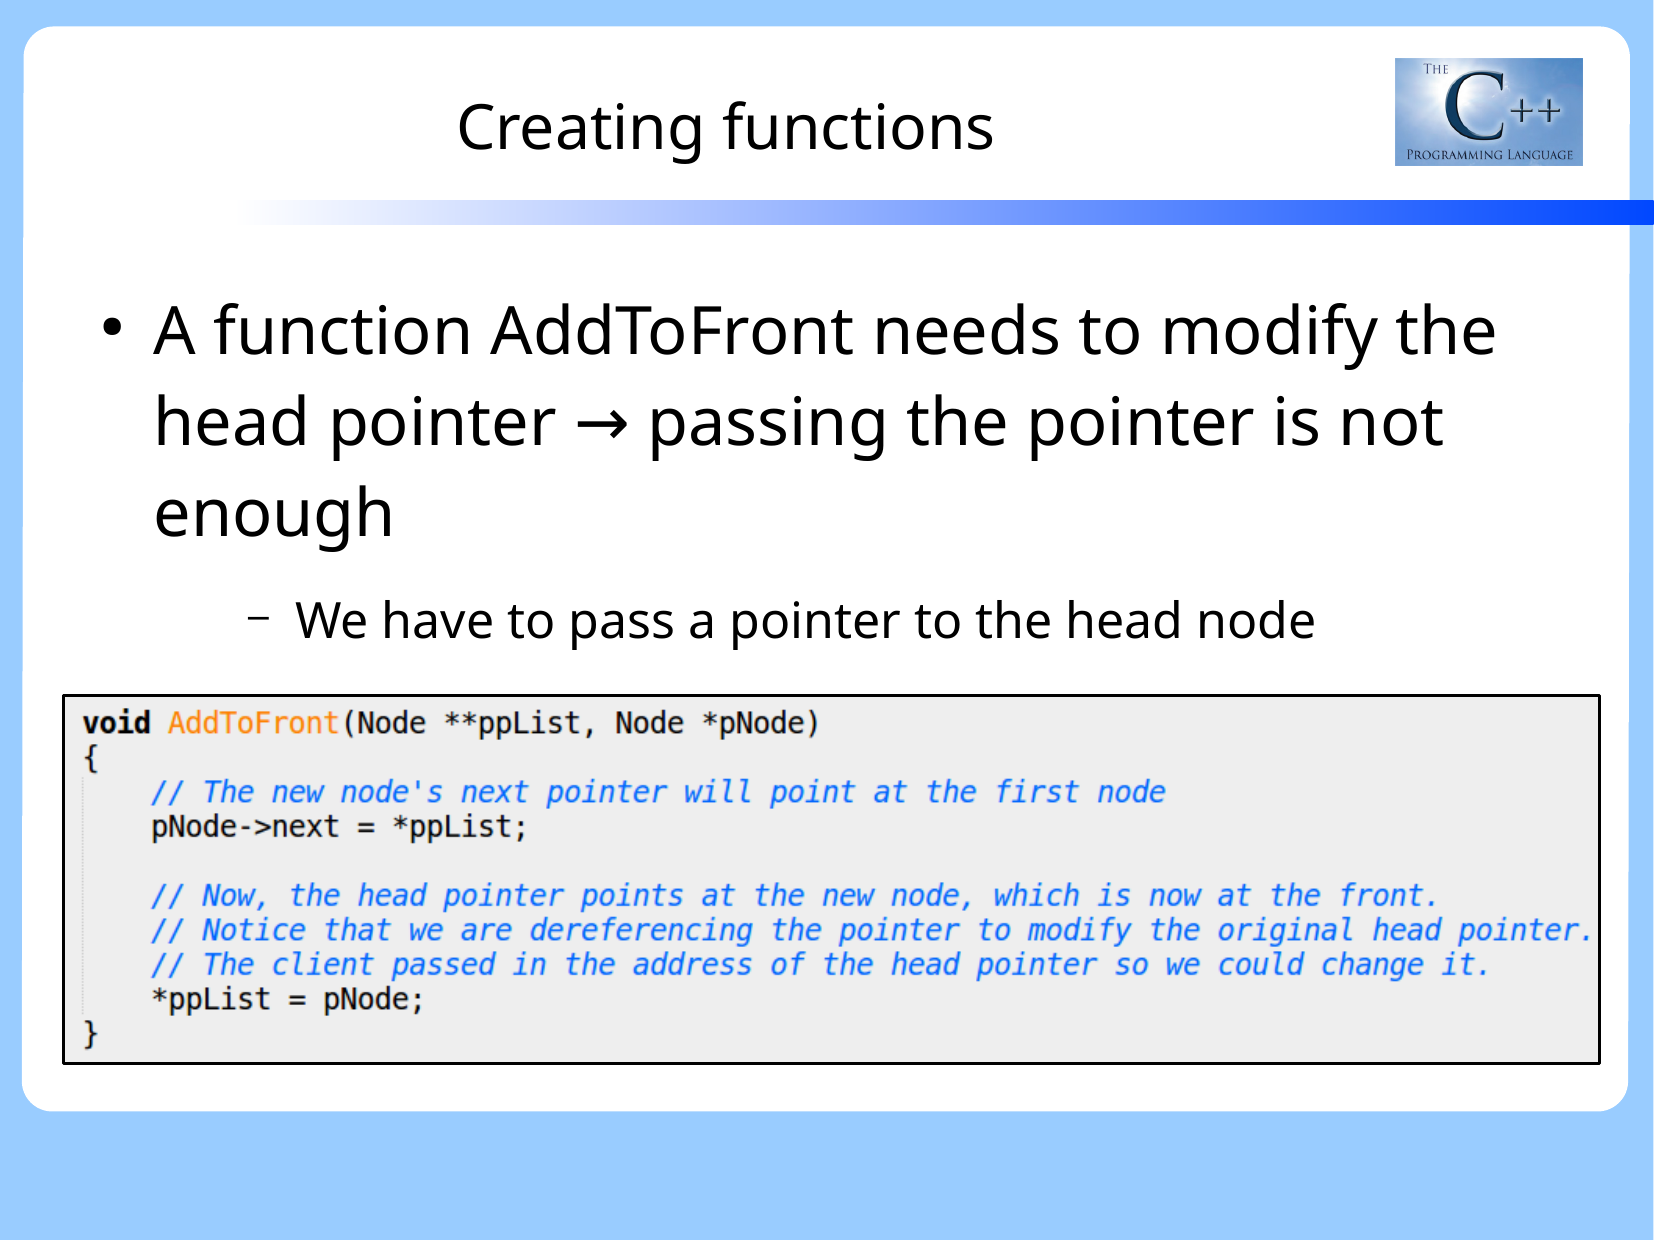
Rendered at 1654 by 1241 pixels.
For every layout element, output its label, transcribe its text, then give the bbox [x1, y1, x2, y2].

list A function AddToFront needs to modify the head pointer → passing the pointer is not enough We have to pass a pointer to the head node [82, 283, 1607, 1087]
picture [1395, 58, 1583, 166]
title Creating functions [82, 49, 1371, 201]
picture [65, 696, 1599, 1063]
